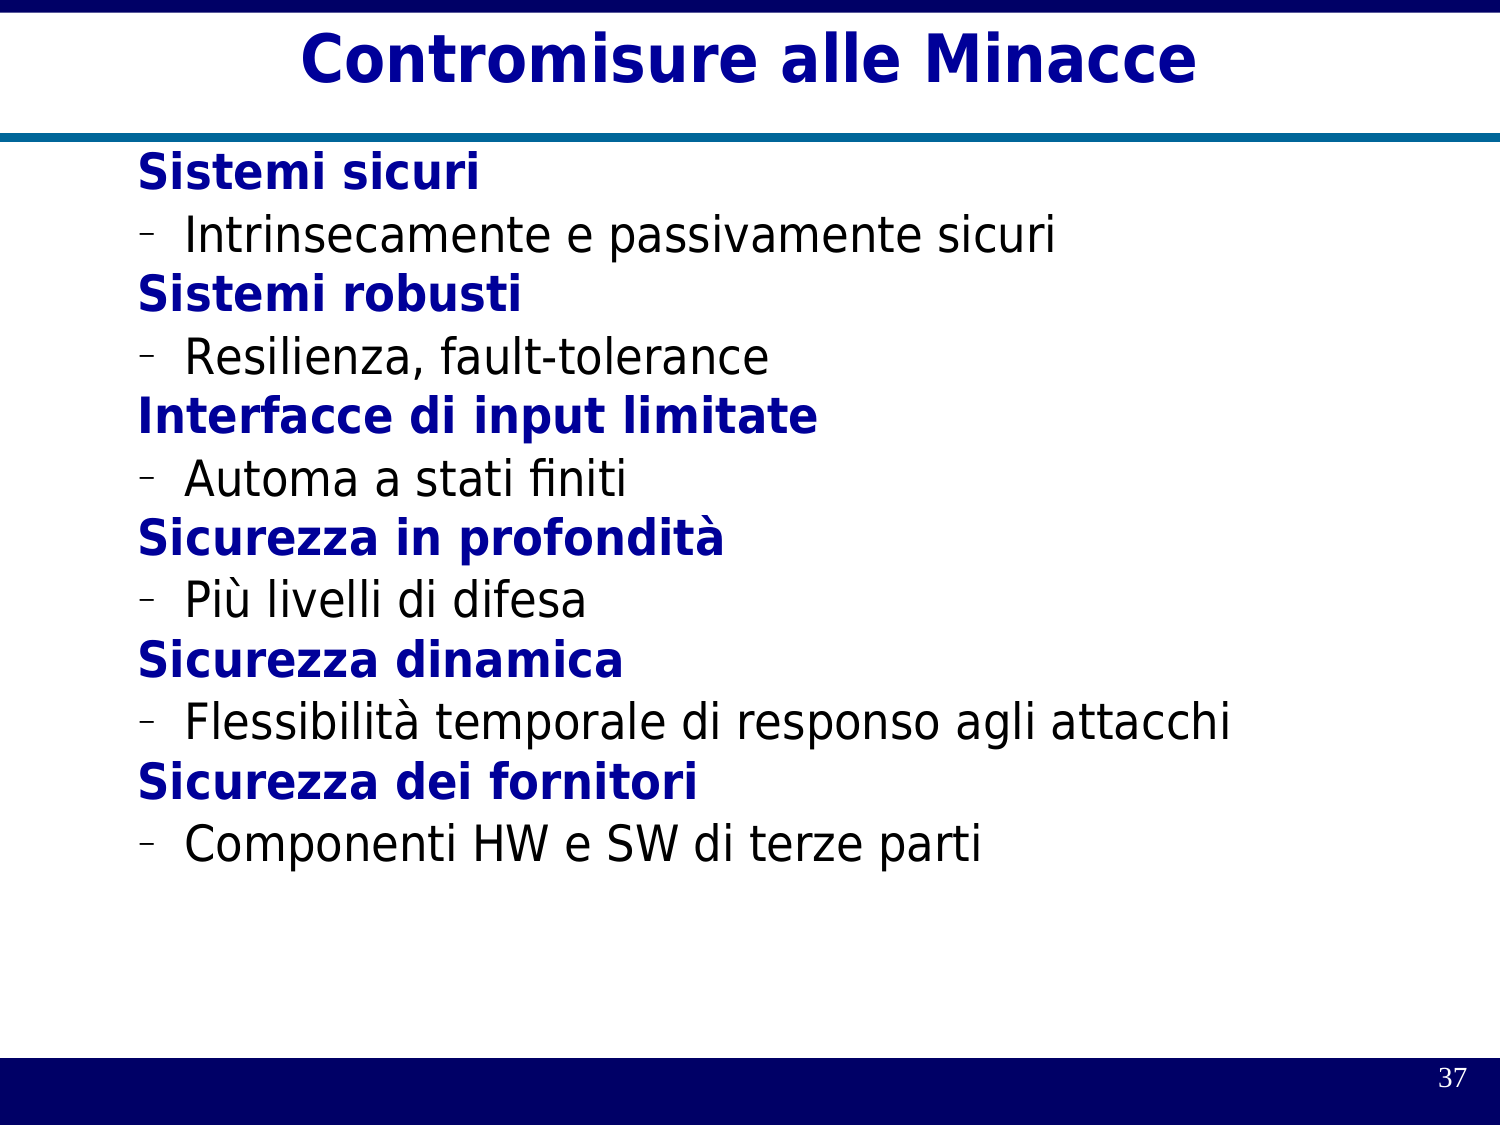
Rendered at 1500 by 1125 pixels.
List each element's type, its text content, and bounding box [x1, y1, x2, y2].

title Contromisure alle Minacce [62, 0, 1438, 126]
list Sistemi sicuri Intrinsecamente e passivamente sicuri Sistemi robusti Resilienza, fault-tolerance Interfacce di input limitate Automa a stati finiti Sicurezza in profondità Più livelli di difesa Sicurezza dinamica Flessibilità temporale di responso agli attacchi Sicurezza dei fornitori Componenti HW e SW di terze parti [62, 149, 1438, 957]
